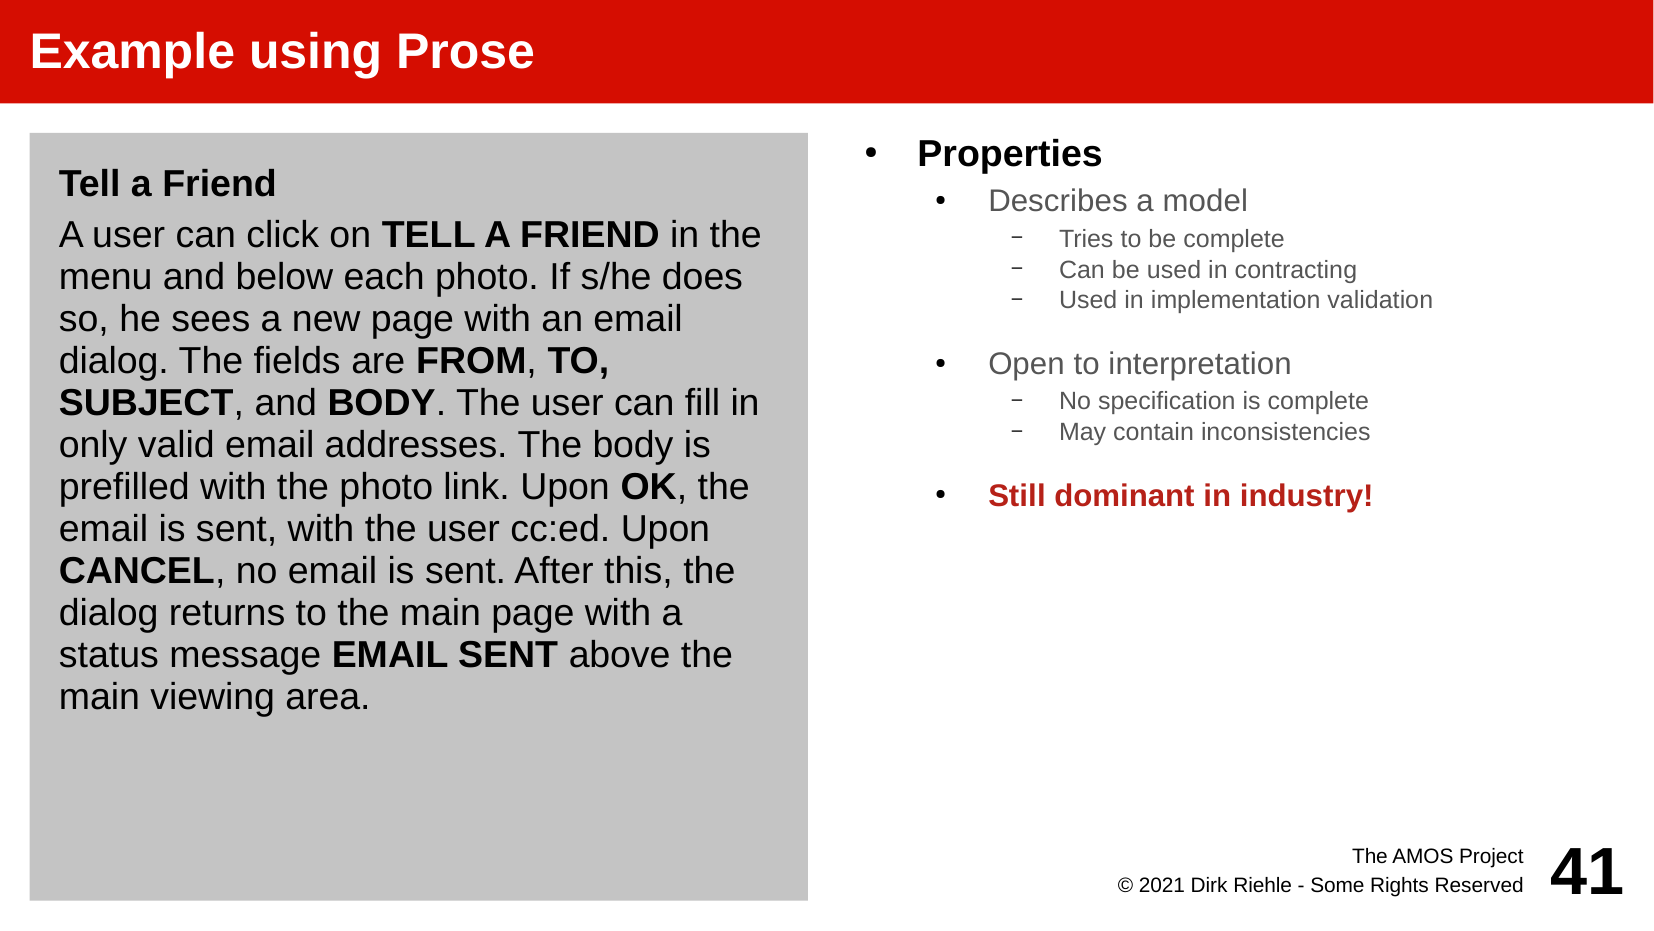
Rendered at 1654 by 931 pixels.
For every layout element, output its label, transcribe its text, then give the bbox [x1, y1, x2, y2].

title Example using Prose [0, 0, 1654, 104]
list Tell a Friend A user can click on TELL A FRIEND in the menu and below each photo. If s/he does so, he sees a new page with an email dialog. The fields are FROM, TO, SUBJECT, and BODY. The user can fill in only valid email addresses. The body is prefilled with the photo link. Upon OK, the email is sent, with the user cc:ed. Upon CANCEL, no email is sent. After this, the dialog returns to the main page with a status message EMAIL SENT above the main viewing area. [29, 132, 808, 901]
list Properties Describes a model Tries to be complete Can be used in contracting Used in implementation validation Open to interpretation No specification is complete May contain inconsistencies Still dominant in industry! [846, 132, 1625, 813]
